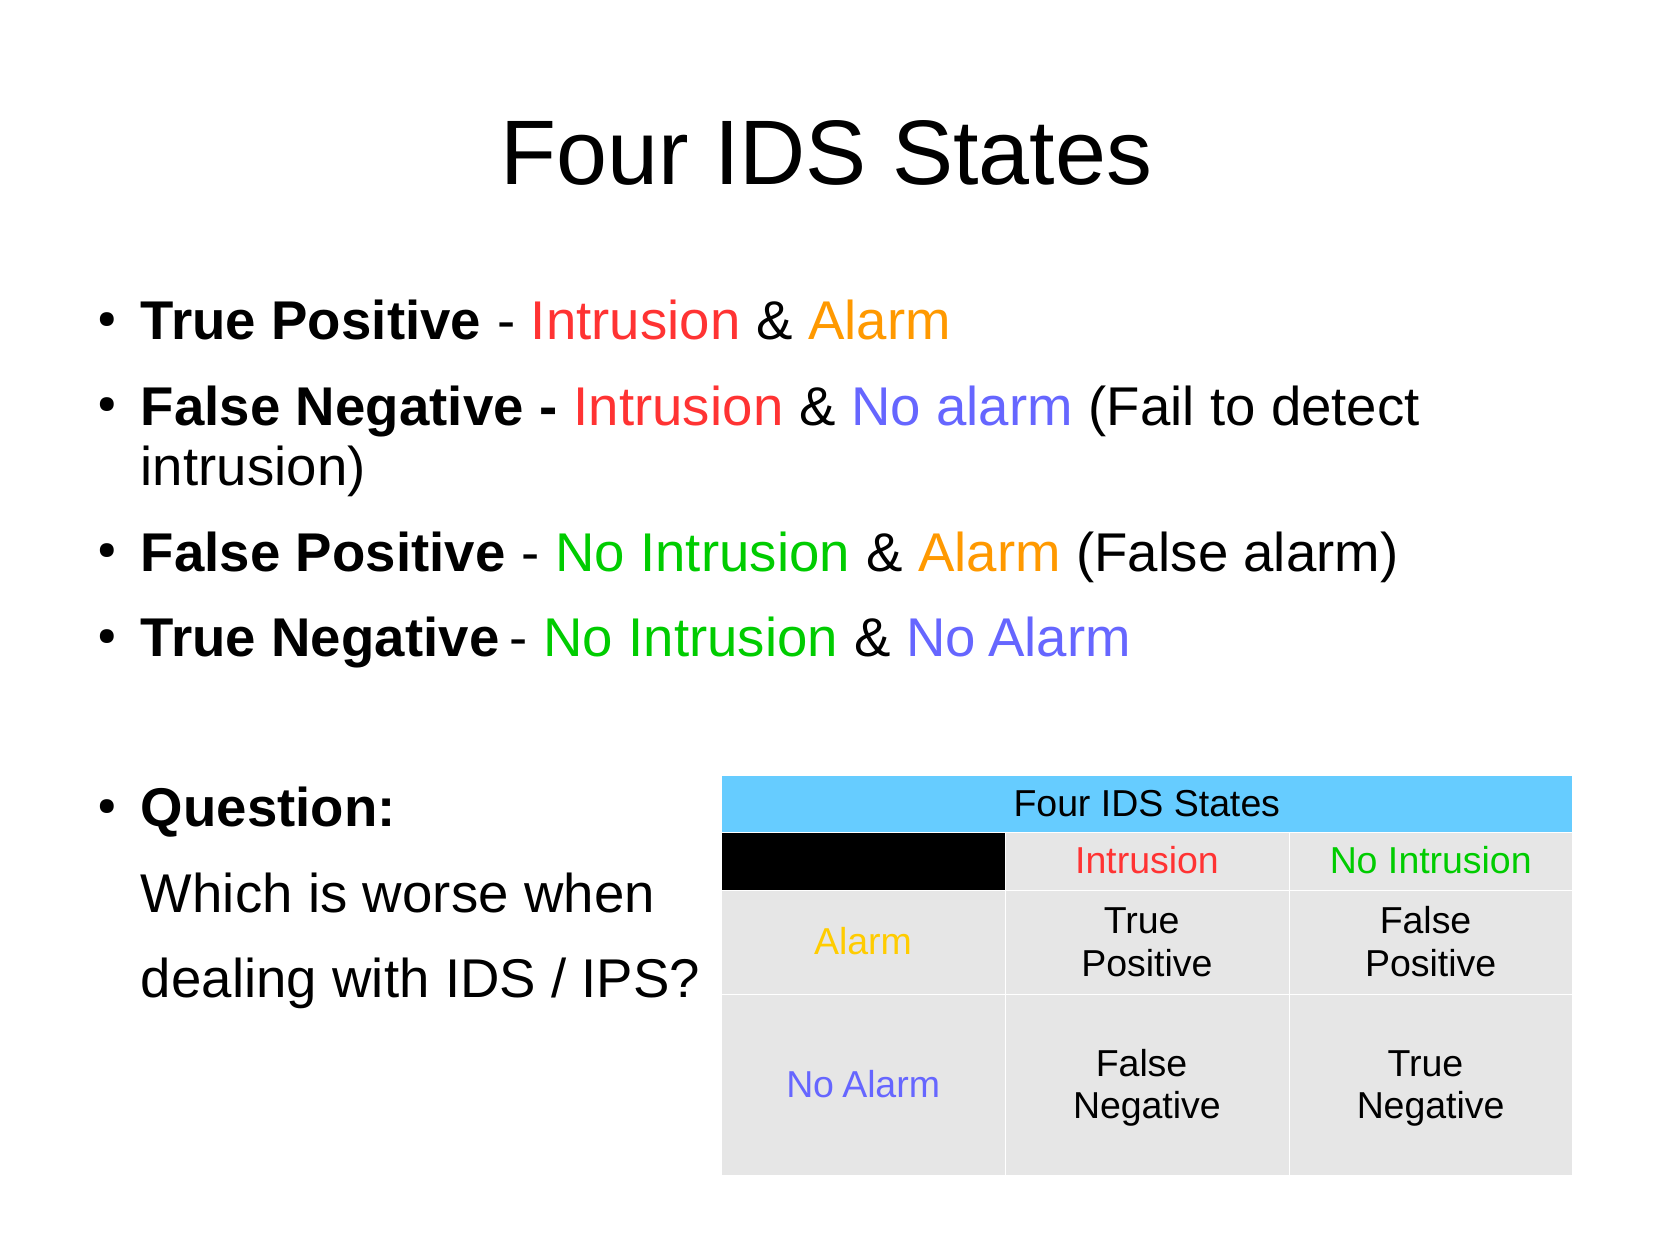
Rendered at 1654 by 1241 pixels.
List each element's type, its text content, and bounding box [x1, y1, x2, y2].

title Four IDS States [82, 49, 1571, 257]
table_cell True Positive [1006, 891, 1289, 994]
table_cell No Alarm [722, 995, 1005, 1175]
table_cell No Intrusion [1290, 833, 1572, 890]
table_cell False Positive [1290, 891, 1572, 994]
table_cell [722, 833, 1005, 890]
table_header Four IDS States [722, 776, 1572, 832]
table_cell True Negative [1290, 995, 1572, 1175]
table_cell Alarm [722, 891, 1005, 994]
list True Positive - Intrusion & Alarm False Negative - Intrusion & No alarm (Fail to detect intrusion) False Positive - No Intrusion & Alarm (False alarm) True Negative - No Intrusion & No Alarm Question: Which is worse when dealing with IDS / IPS? [82, 290, 1571, 1010]
table_cell Intrusion [1006, 833, 1289, 890]
table_cell False Negative [1006, 995, 1289, 1175]
